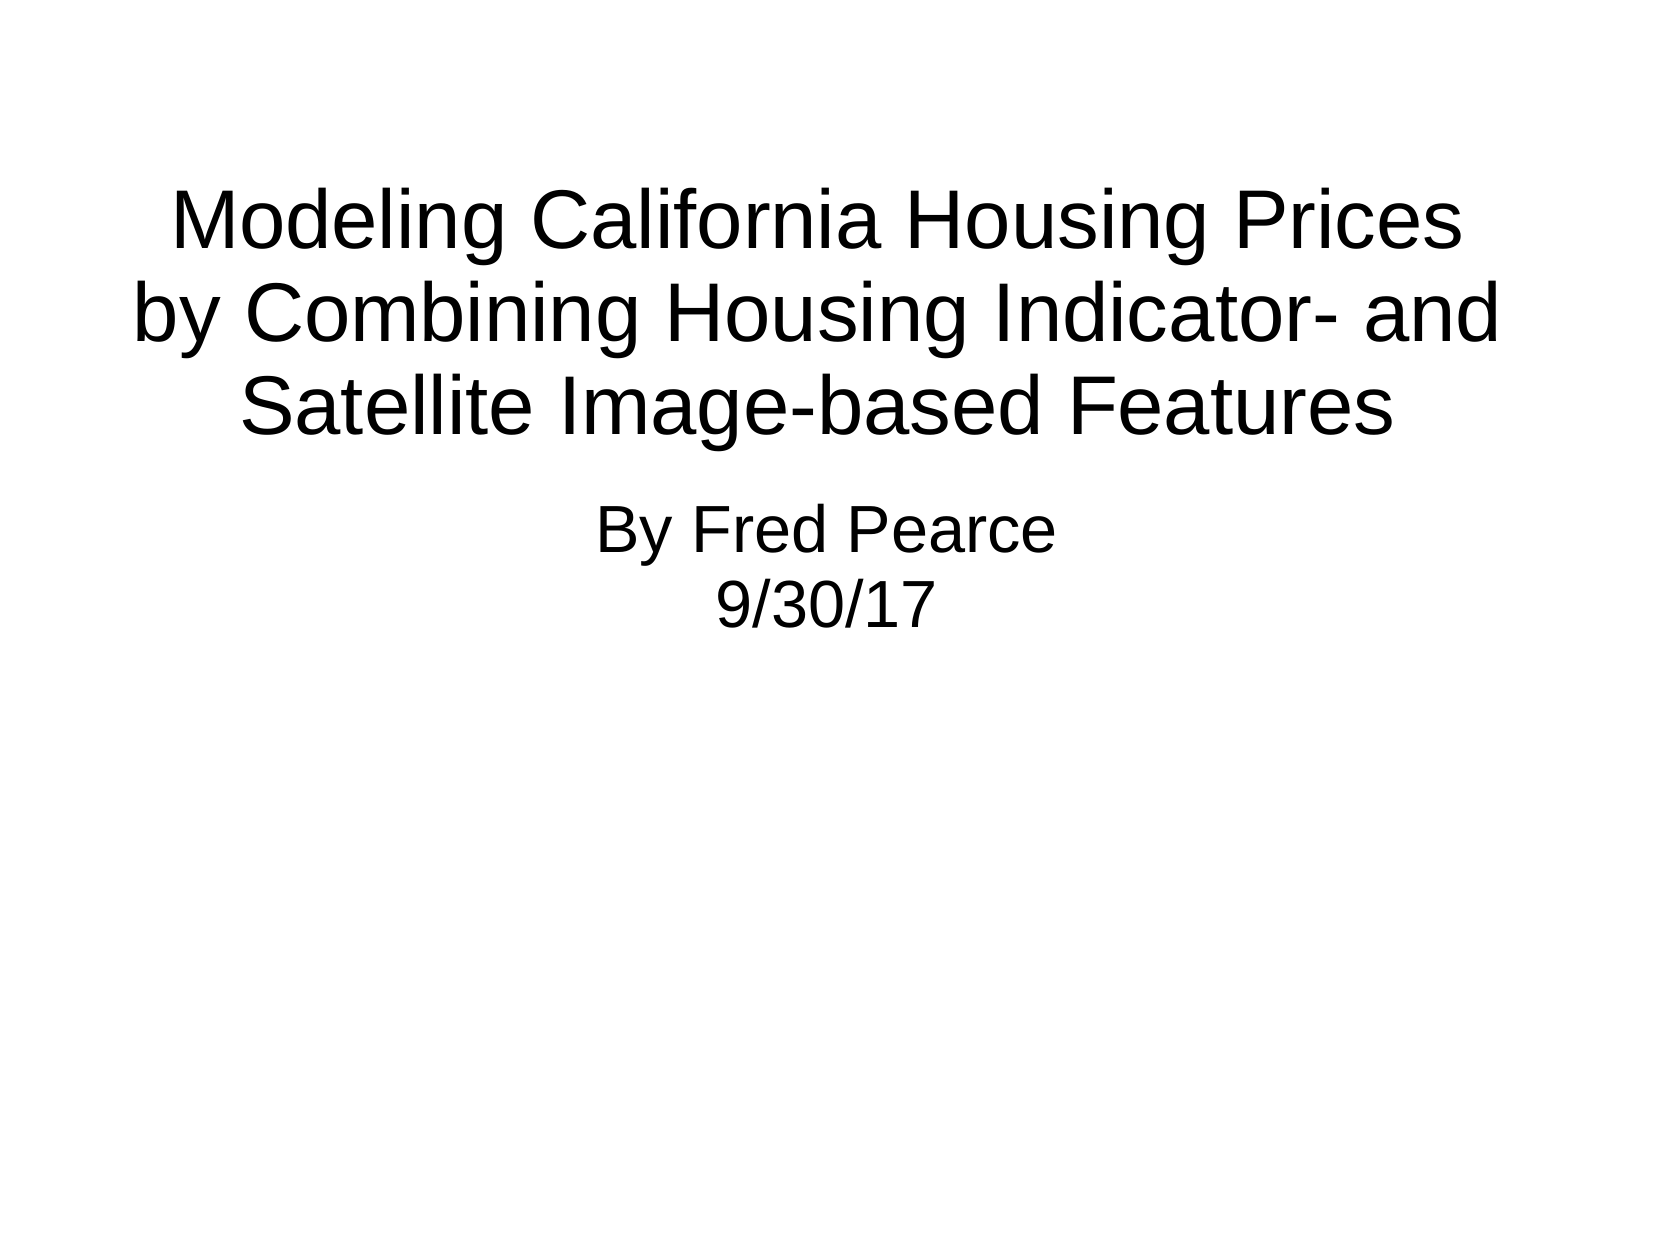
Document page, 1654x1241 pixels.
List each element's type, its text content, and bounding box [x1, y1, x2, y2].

title Modeling California Housing Prices by Combining Housing Indicator- and Satellite Image-based Features [26, 158, 1632, 467]
subtitle By Fred Pearce 9/30/17 [82, 207, 1571, 927]
